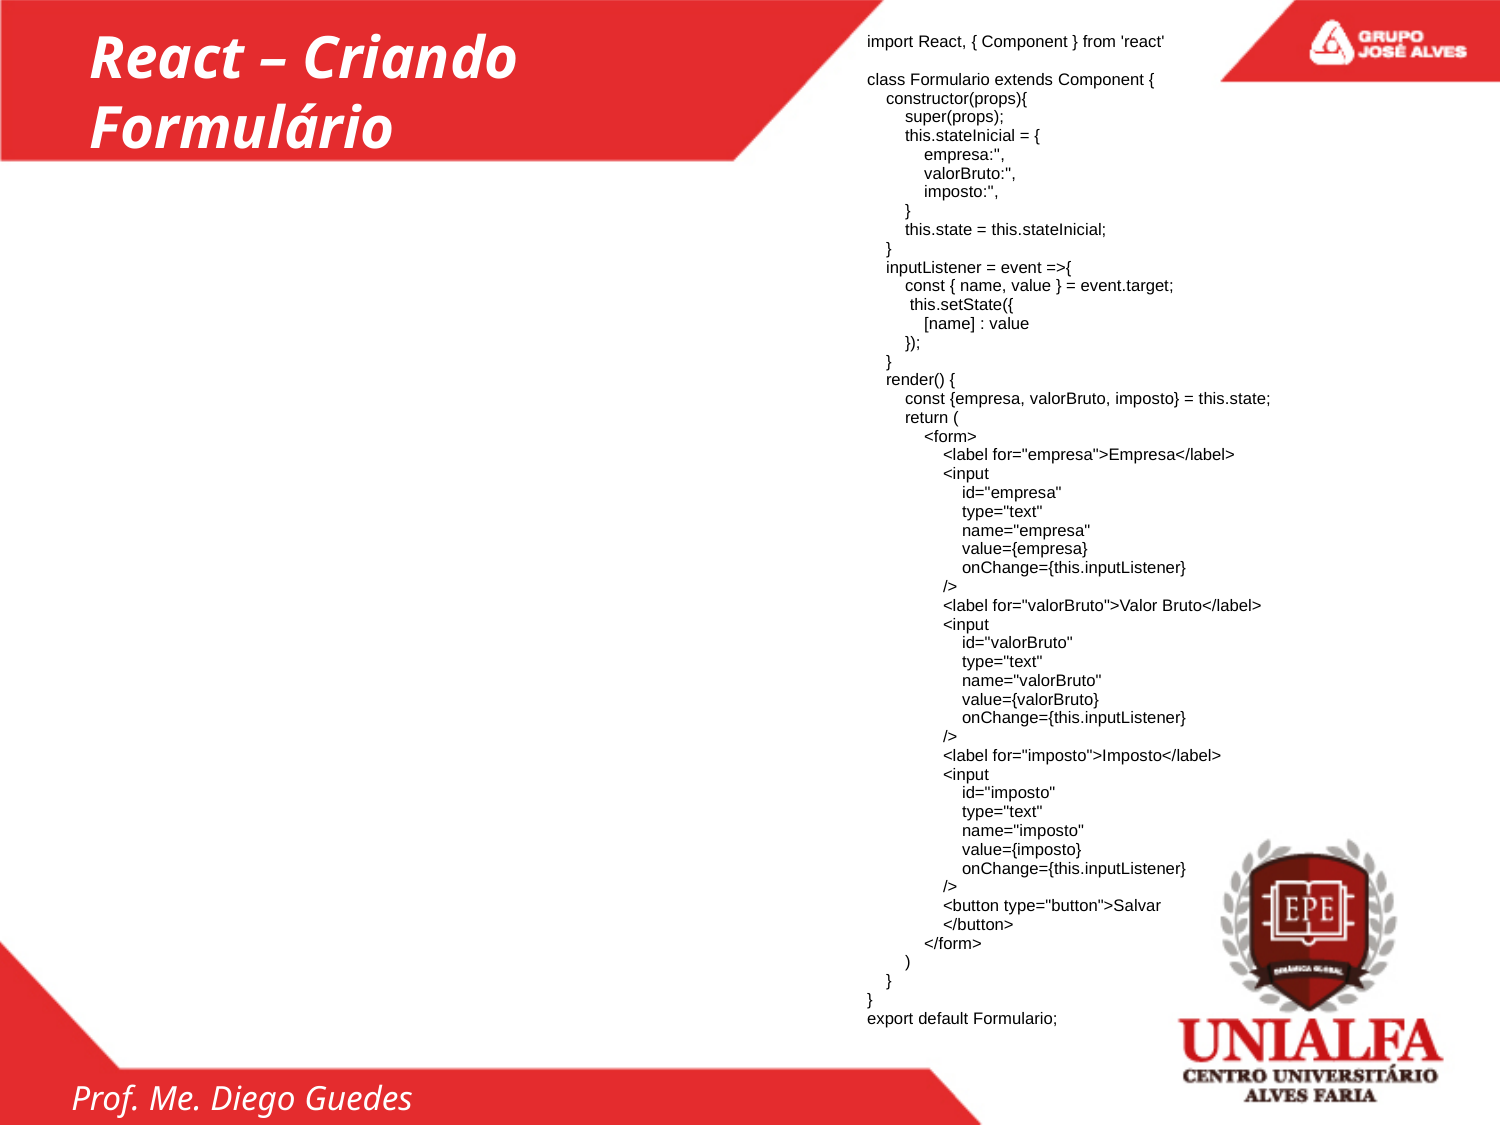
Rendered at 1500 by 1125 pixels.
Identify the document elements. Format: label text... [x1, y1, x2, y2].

text_box React – Criando Formulário [75, 12, 740, 168]
text_box Prof. Me. Diego Guedes [56, 1070, 711, 1125]
picture [0, 0, 1500, 1125]
text_box import React, { Component } from 'react' class Formulario extends Component { constructor(props){ super(props); this.stateInicial = { empresa:'', valorBruto:'', imposto:'', } this.state = this.stateInicial; } inputListener = event =>{ const { name, value } = event.target; this.setState({ [name] : value }); } render() { const {empresa, valorBruto, imposto} = this.state; return ( <form> <label for="empresa">Empresa</label> <input id="empresa" type="text" name="empresa" value={empresa} onChange={this.inputListener} /> <label for="valorBruto">Valor Bruto</label> <input id="valorBruto" type="text" name="valorBruto" value={valorBruto} onChange={this.inputListener} /> <label for="imposto">Imposto</label> <input id="imposto" type="text" name="imposto" value={imposto} onChange={this.inputListener} /> <button type="button">Salvar </button> </form> ) } } export default Formulario; [852, 25, 1500, 1125]
